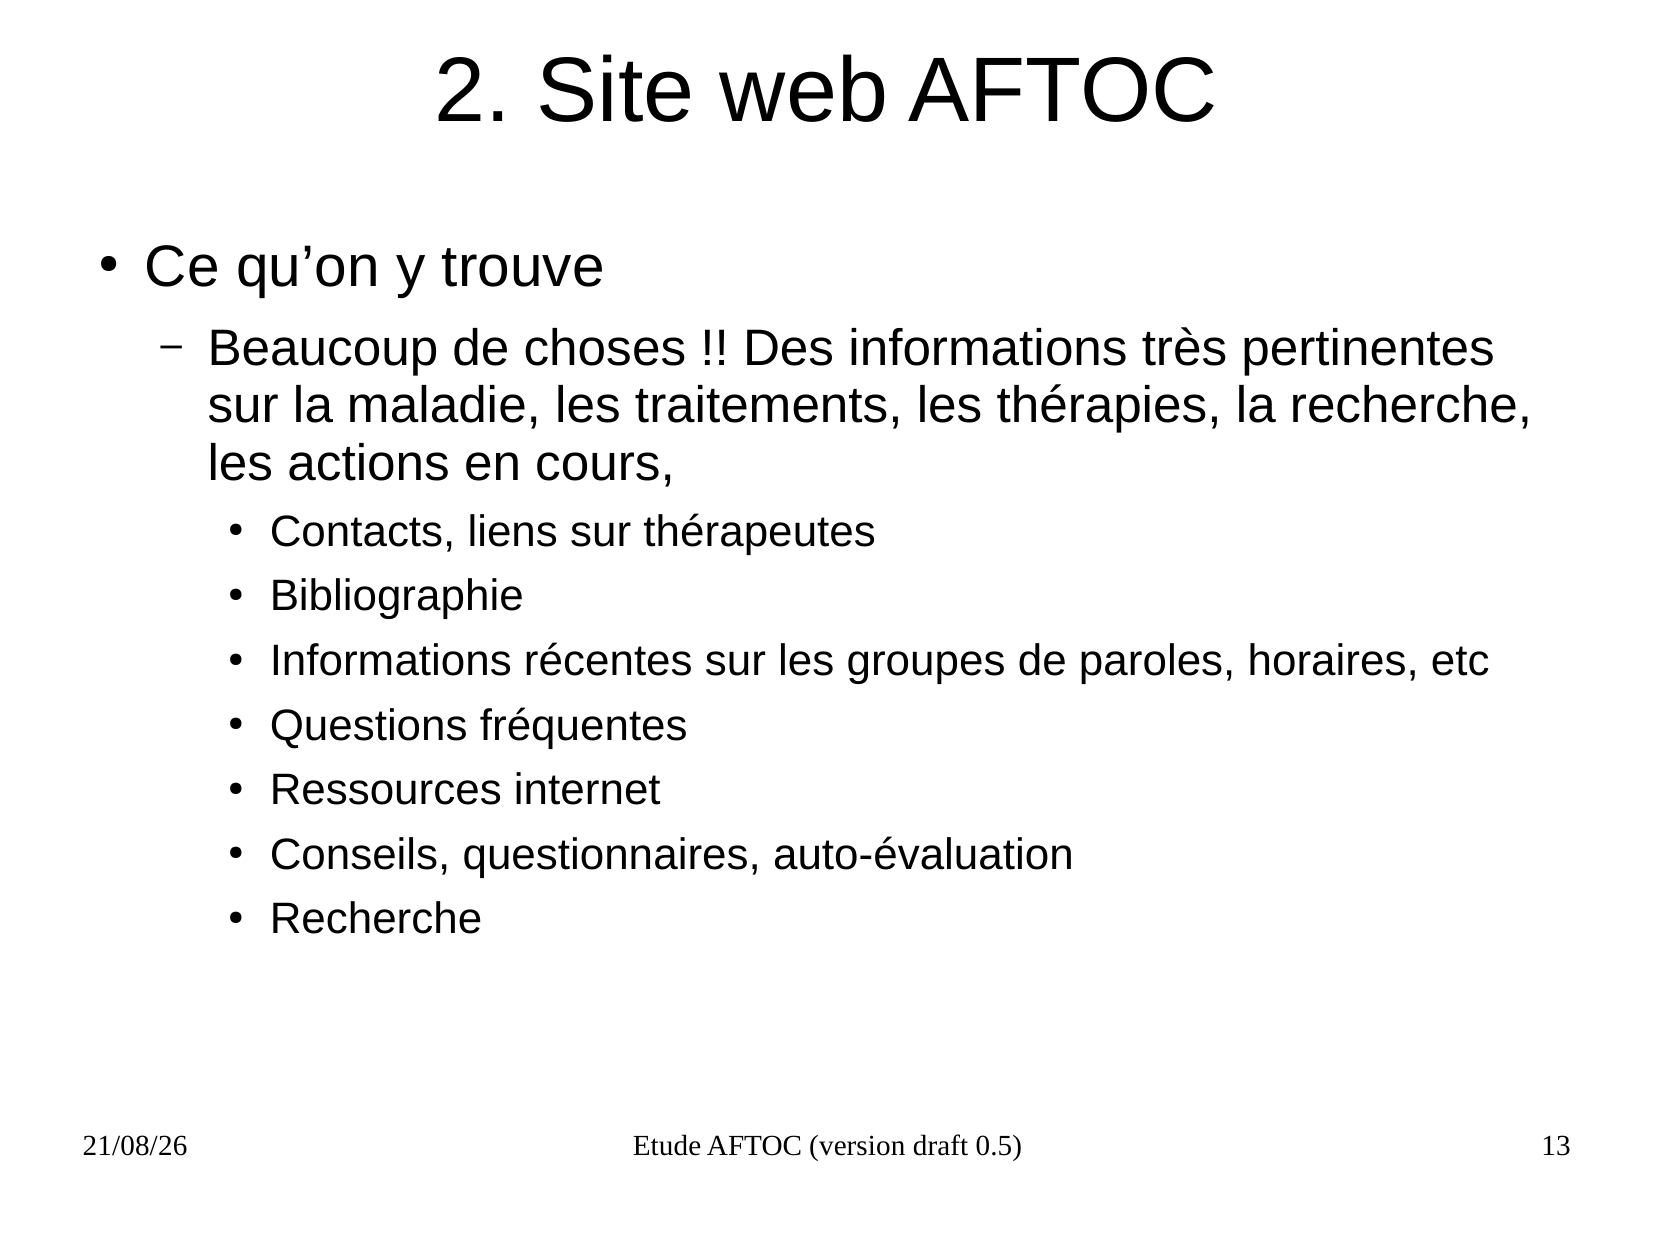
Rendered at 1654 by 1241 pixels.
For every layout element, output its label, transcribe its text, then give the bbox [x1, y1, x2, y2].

title 2. Site web AFTOC [82, 38, 1571, 140]
list Ce qu’on y trouve Beaucoup de choses !! Des informations très pertinentes sur la maladie, les traitements, les thérapies, la recherche, les actions en cours, Contacts, liens sur thérapeutes Bibliographie Informations récentes sur les groupes de paroles, horaires, etc Questions fréquentes Ressources internet Conseils, questionnaires, auto-évaluation Recherche [82, 140, 1571, 1010]
